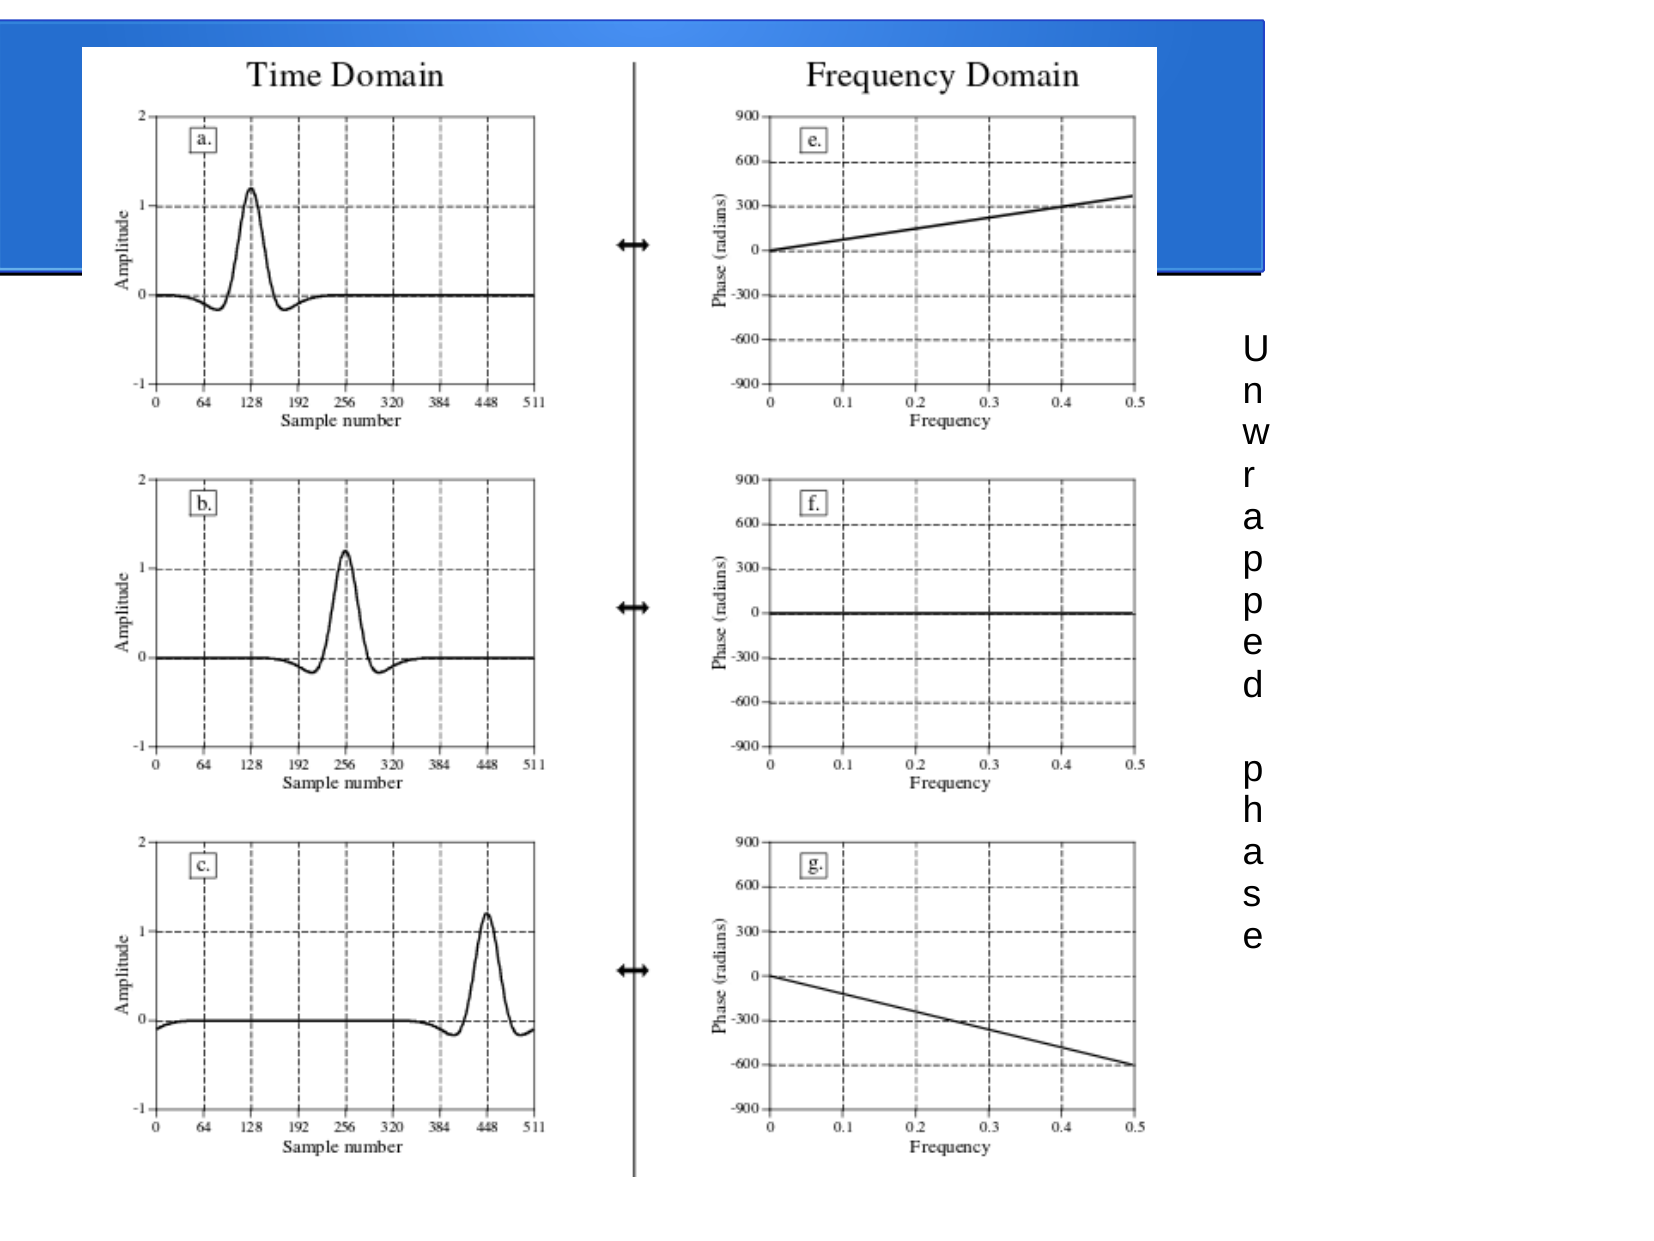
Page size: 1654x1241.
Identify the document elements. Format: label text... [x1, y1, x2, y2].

text_box Unwrapped phase [1239, 319, 1258, 958]
picture [82, 47, 1157, 1177]
